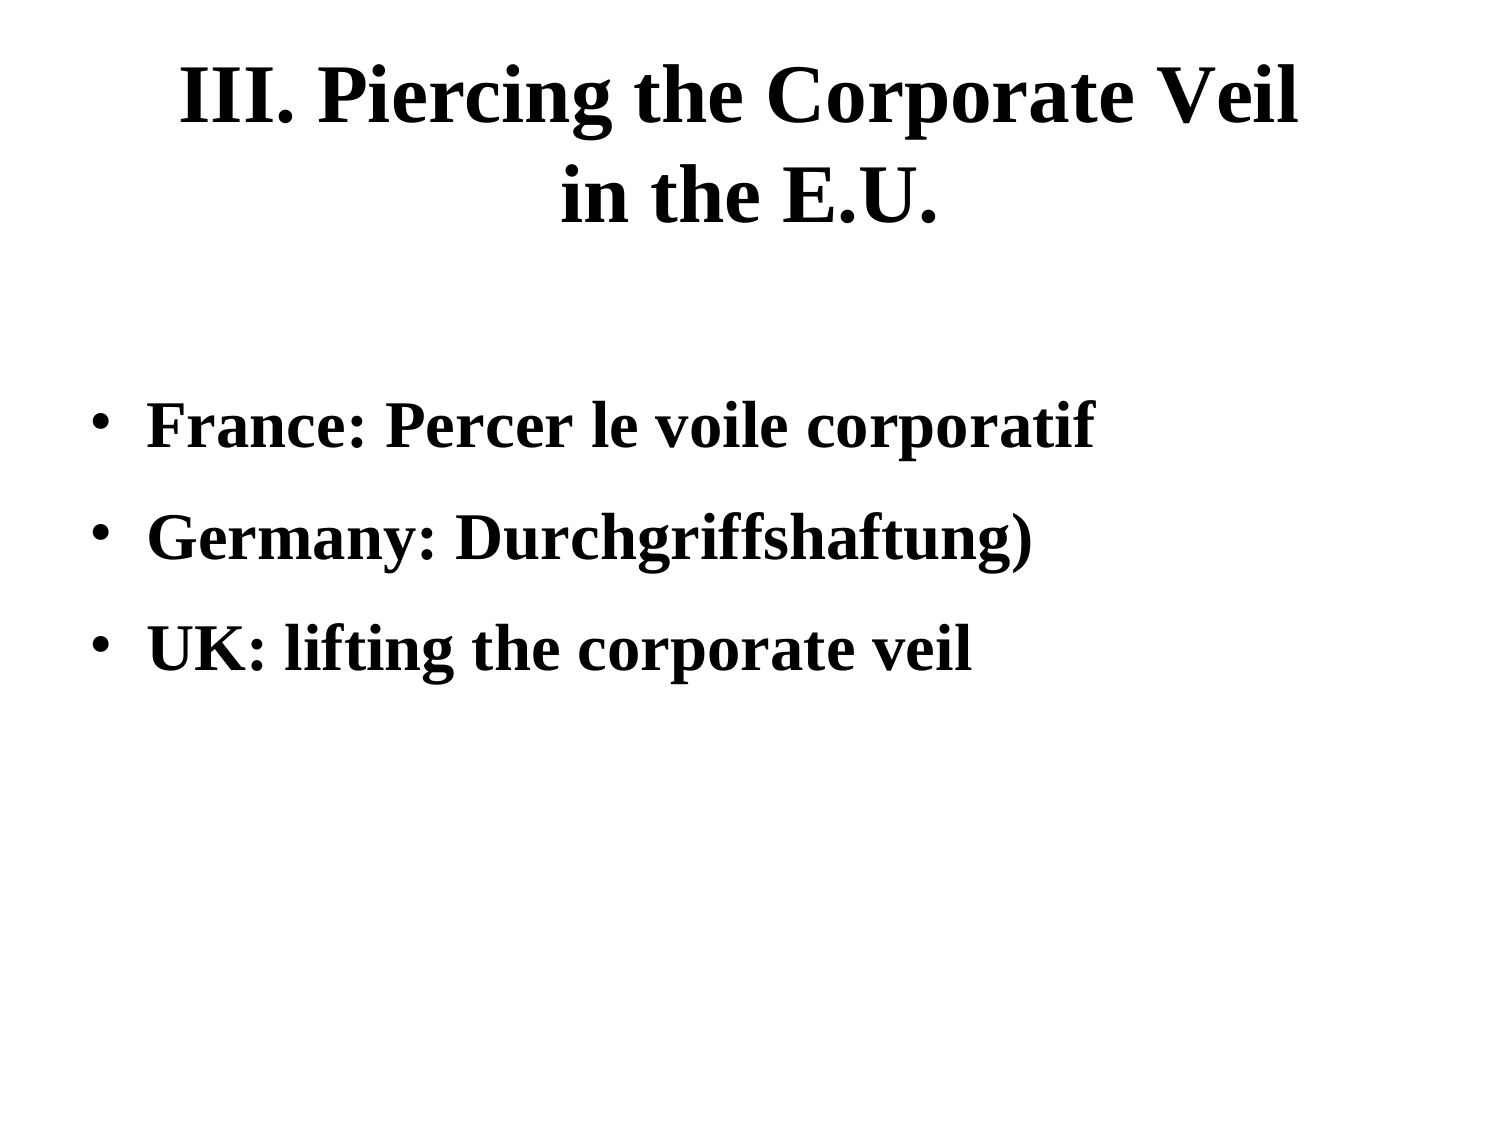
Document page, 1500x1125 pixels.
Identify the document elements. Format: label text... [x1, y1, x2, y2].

title III. Piercing the Corporate Veil in the E.U. [75, 45, 1426, 233]
list France: Percer le voile corporatif Germany: Durchgriffshaftung) UK: lifting the corporate veil [75, 262, 1426, 1005]
